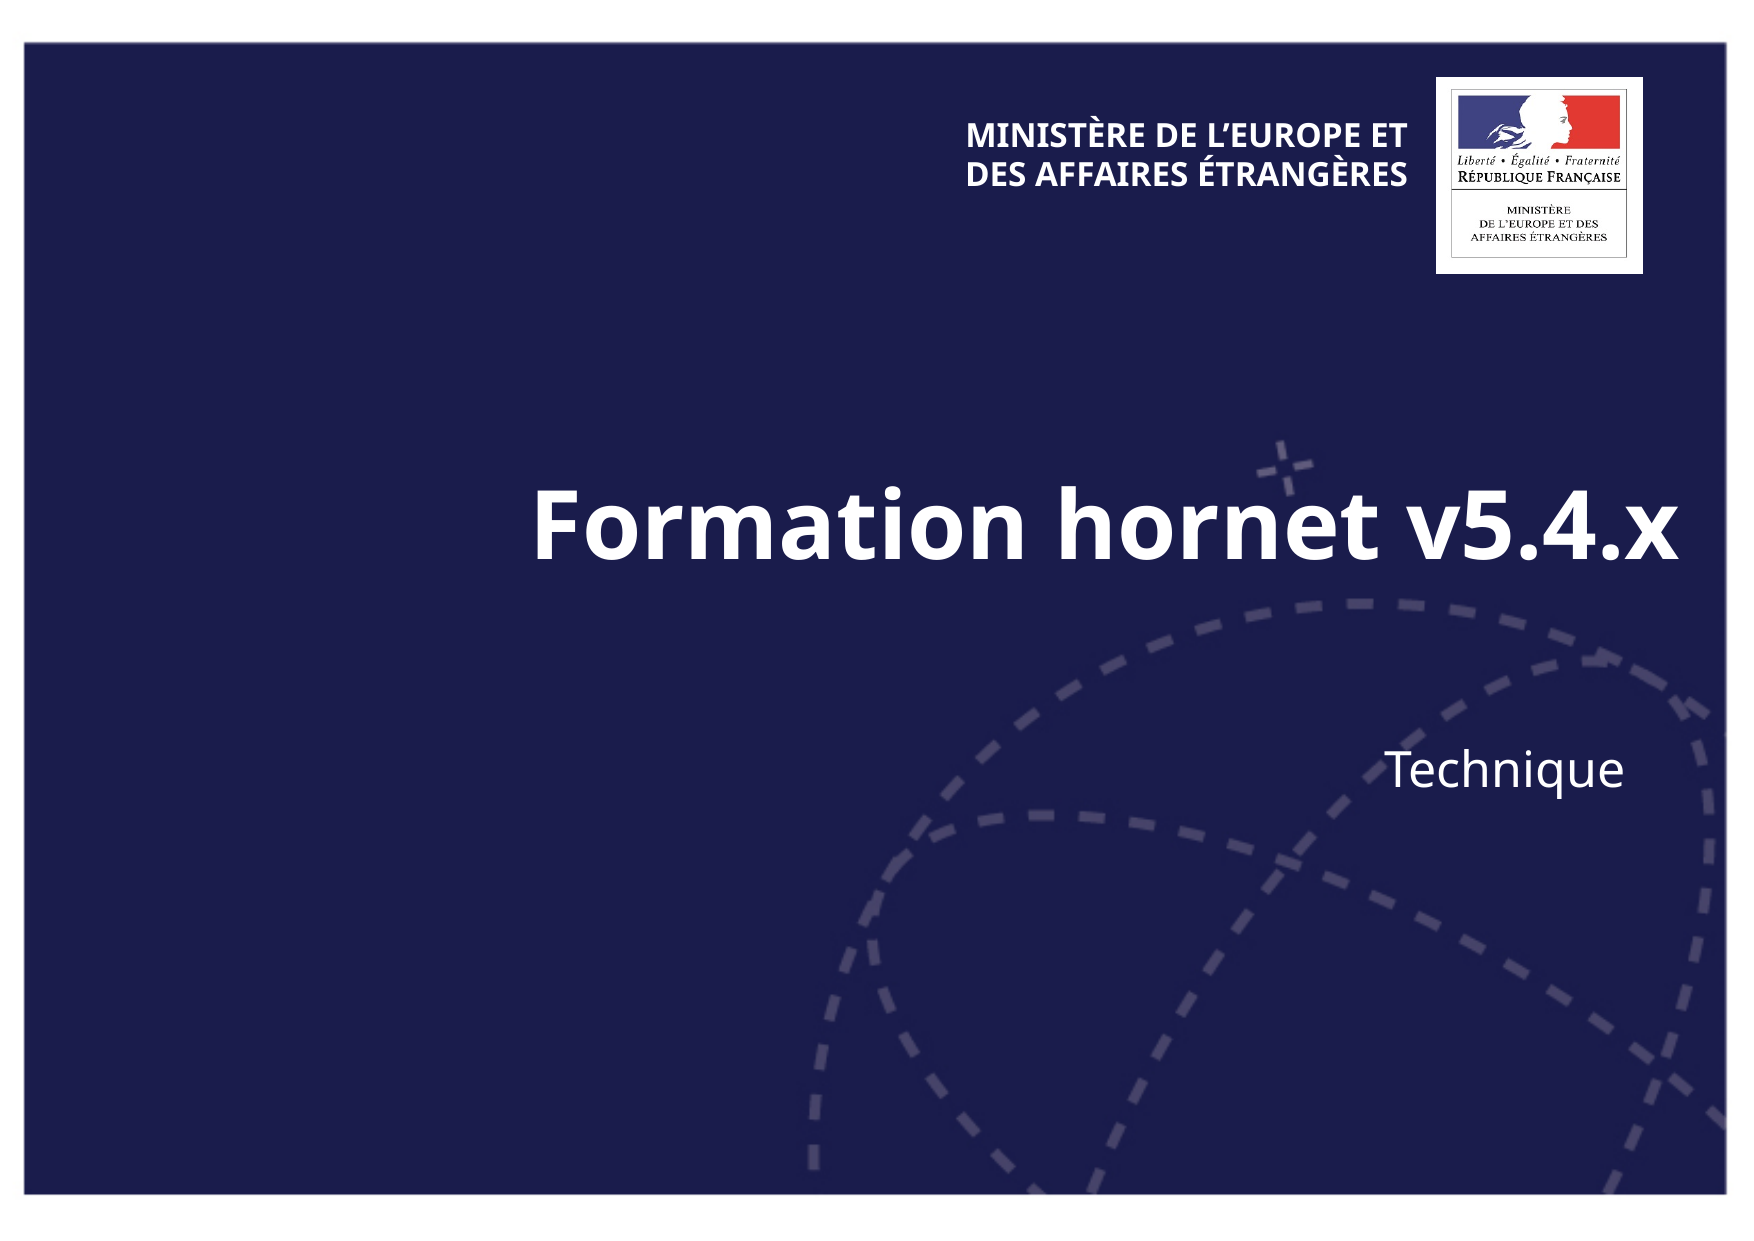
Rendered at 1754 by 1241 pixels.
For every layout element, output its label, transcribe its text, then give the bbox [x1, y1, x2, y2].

picture [0, 0, 1754, 1241]
text_box Formation hornet v5.4.x [352, 450, 1696, 577]
list Technique [152, 728, 1643, 1000]
